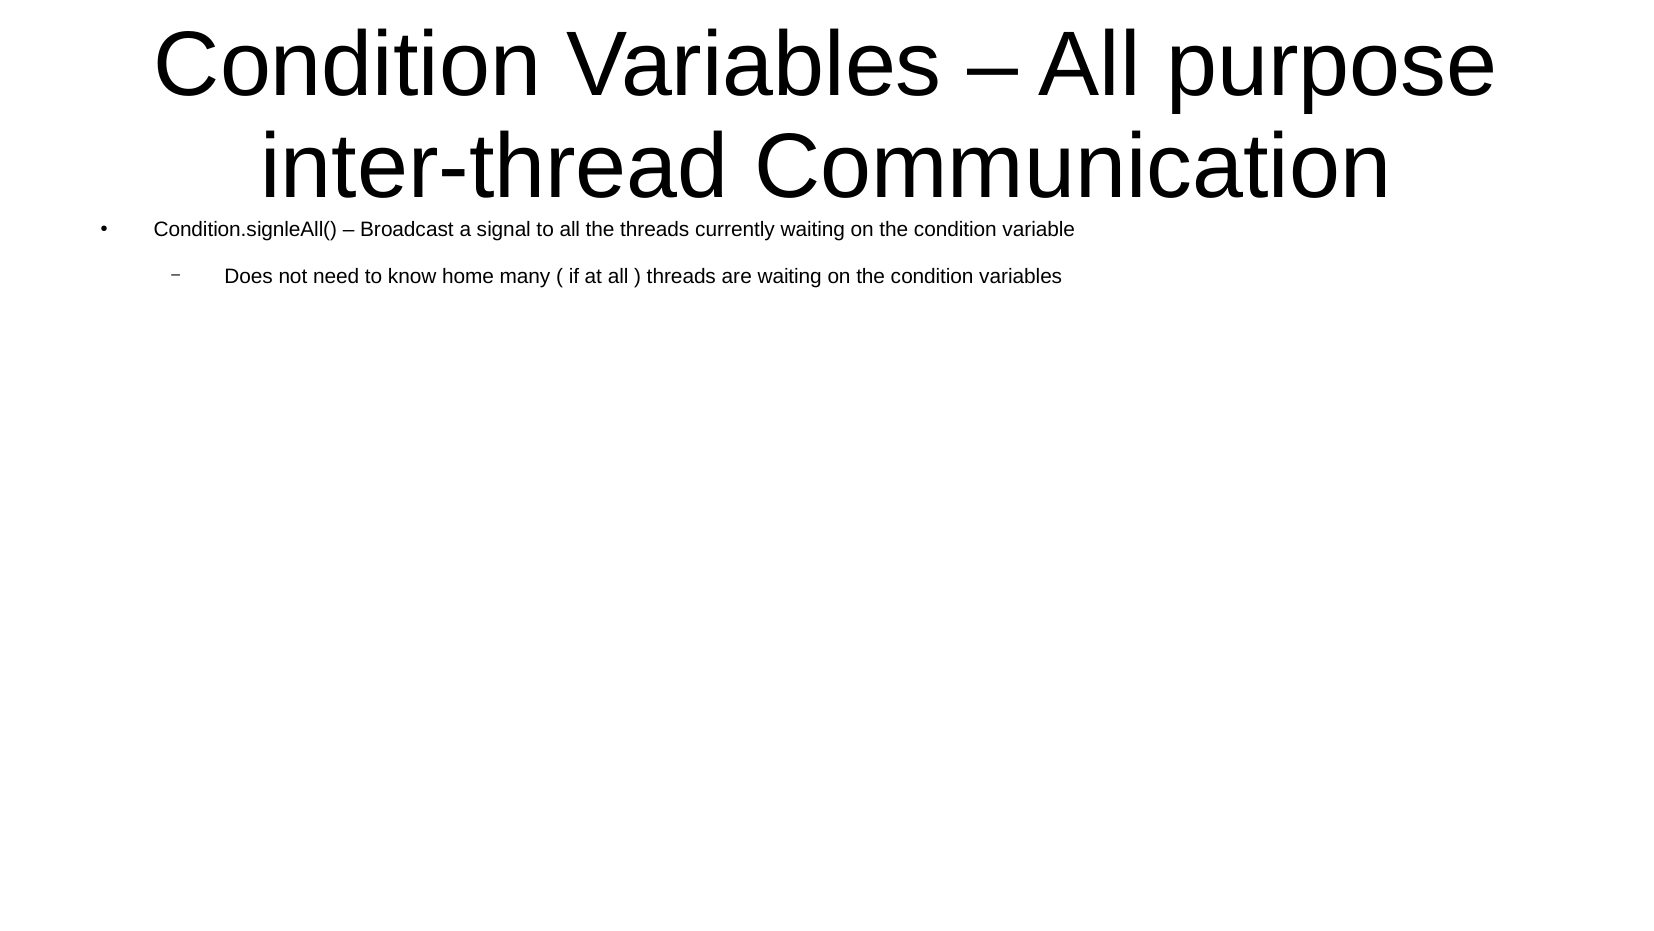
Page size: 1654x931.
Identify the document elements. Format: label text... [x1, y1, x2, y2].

title Condition Variables – All purpose inter-thread Communication [82, 12, 1571, 217]
list Condition.signleAll() – Broadcast a signal to all the threads currently waiting on the condition variable Does not need to know home many ( if at all ) threads are waiting on the condition variables [82, 217, 1636, 916]
